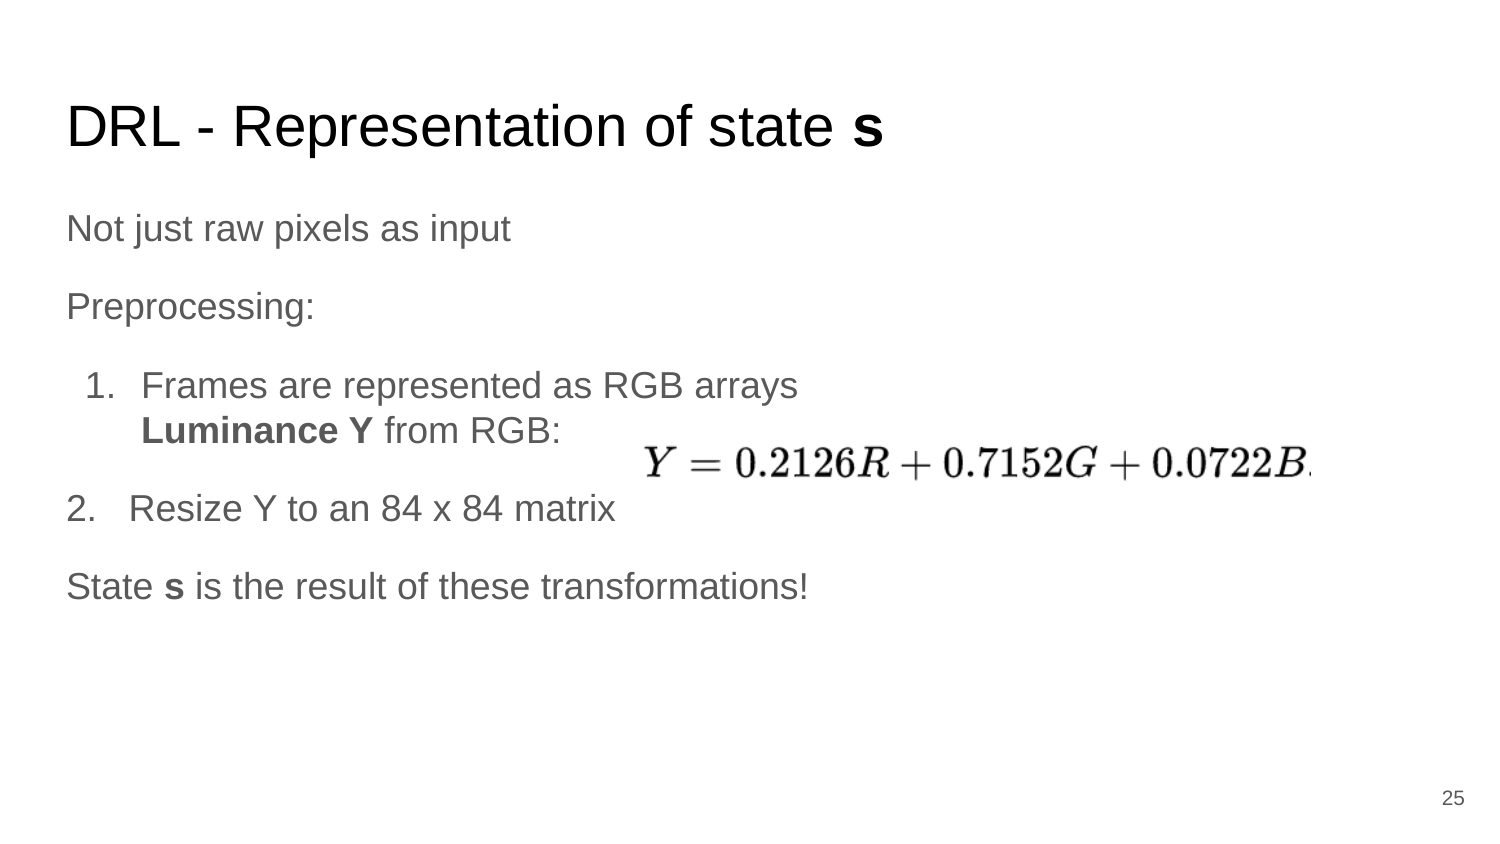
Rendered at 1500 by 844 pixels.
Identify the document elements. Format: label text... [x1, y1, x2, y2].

list Not just raw pixels as input Preprocessing: Frames are represented as RGB arrays Luminance Y from RGB: 2. Resize Y to an 84 x 84 matrix State s is the result of these transformations! [51, 189, 1449, 785]
slide_number <number> [1389, 764, 1480, 830]
picture [638, 429, 1311, 494]
title DRL - Representation of state s [51, 72, 1449, 167]
